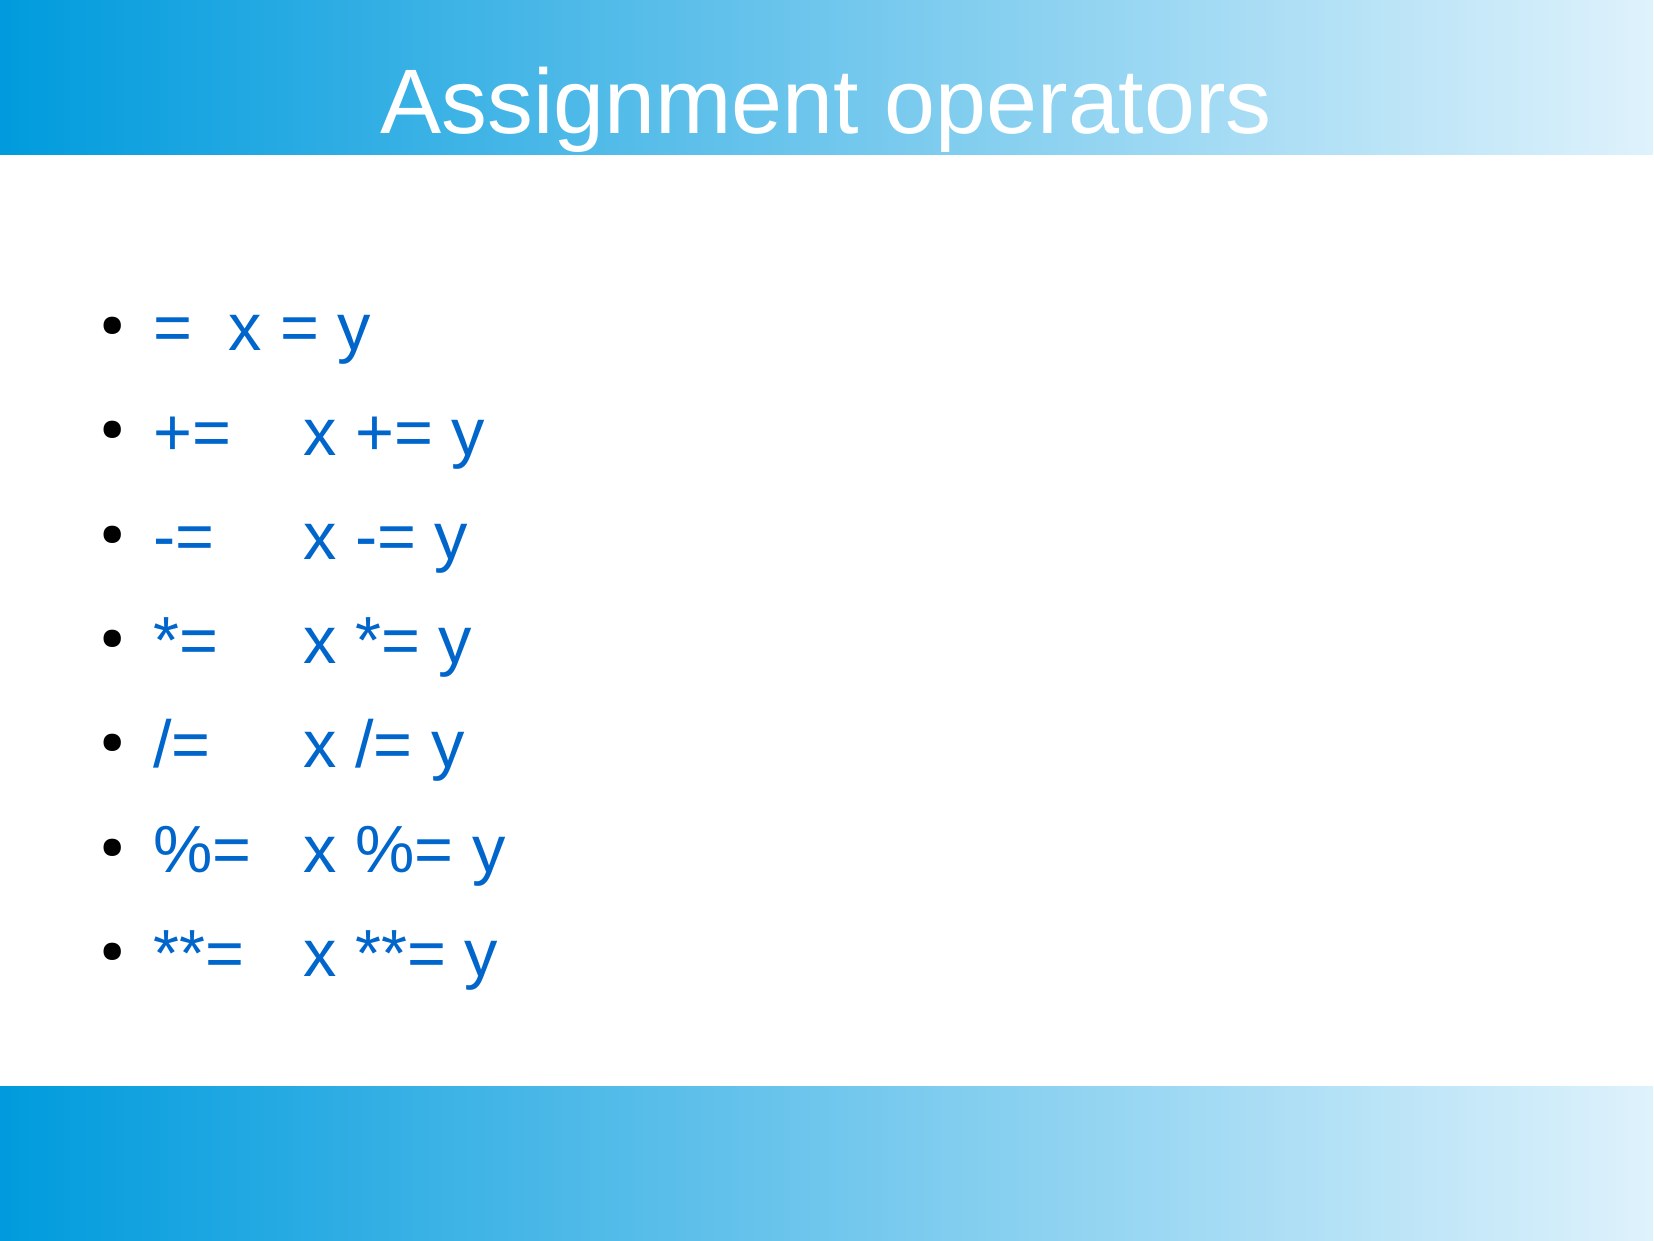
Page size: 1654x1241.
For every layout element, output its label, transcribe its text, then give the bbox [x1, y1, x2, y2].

title Assignment operators [82, 49, 1571, 155]
list = x = y += x += y -= x -= y *= x *= y /= x /= y %= x %= y **= x **= y [82, 290, 1571, 1010]
